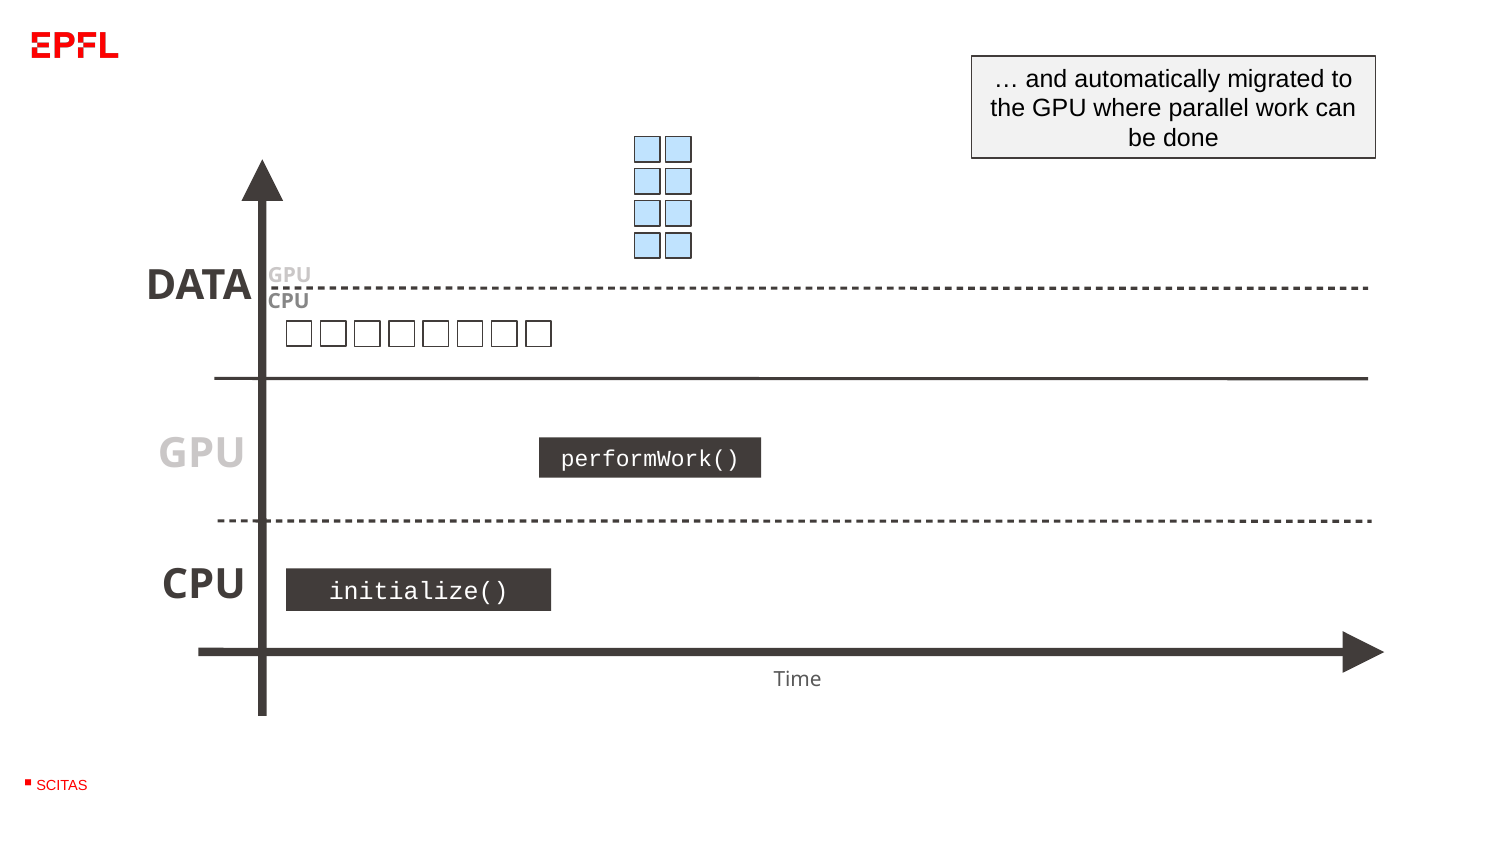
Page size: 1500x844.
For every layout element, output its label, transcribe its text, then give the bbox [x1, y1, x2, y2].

text_box Time [761, 663, 858, 698]
text_box GPU [255, 260, 339, 293]
text_box [634, 168, 660, 194]
text_box initialize() [286, 568, 552, 611]
text_box GPU [19, 430, 259, 484]
text_box [665, 136, 692, 162]
text_box performWork() [539, 437, 762, 478]
text_box … and automatically migrated to the GPU where parallel work can be done [971, 55, 1376, 159]
text_box [665, 232, 692, 259]
text_box [665, 168, 692, 194]
text_box [634, 136, 660, 162]
text_box DATA [133, 261, 274, 315]
picture [21, 21, 129, 69]
text_box [634, 232, 660, 259]
text_box CPU [298, 293, 304, 306]
text_box CPU [255, 286, 352, 319]
text_box [665, 200, 692, 227]
text_box CPU [19, 561, 259, 614]
text_box [634, 200, 660, 227]
